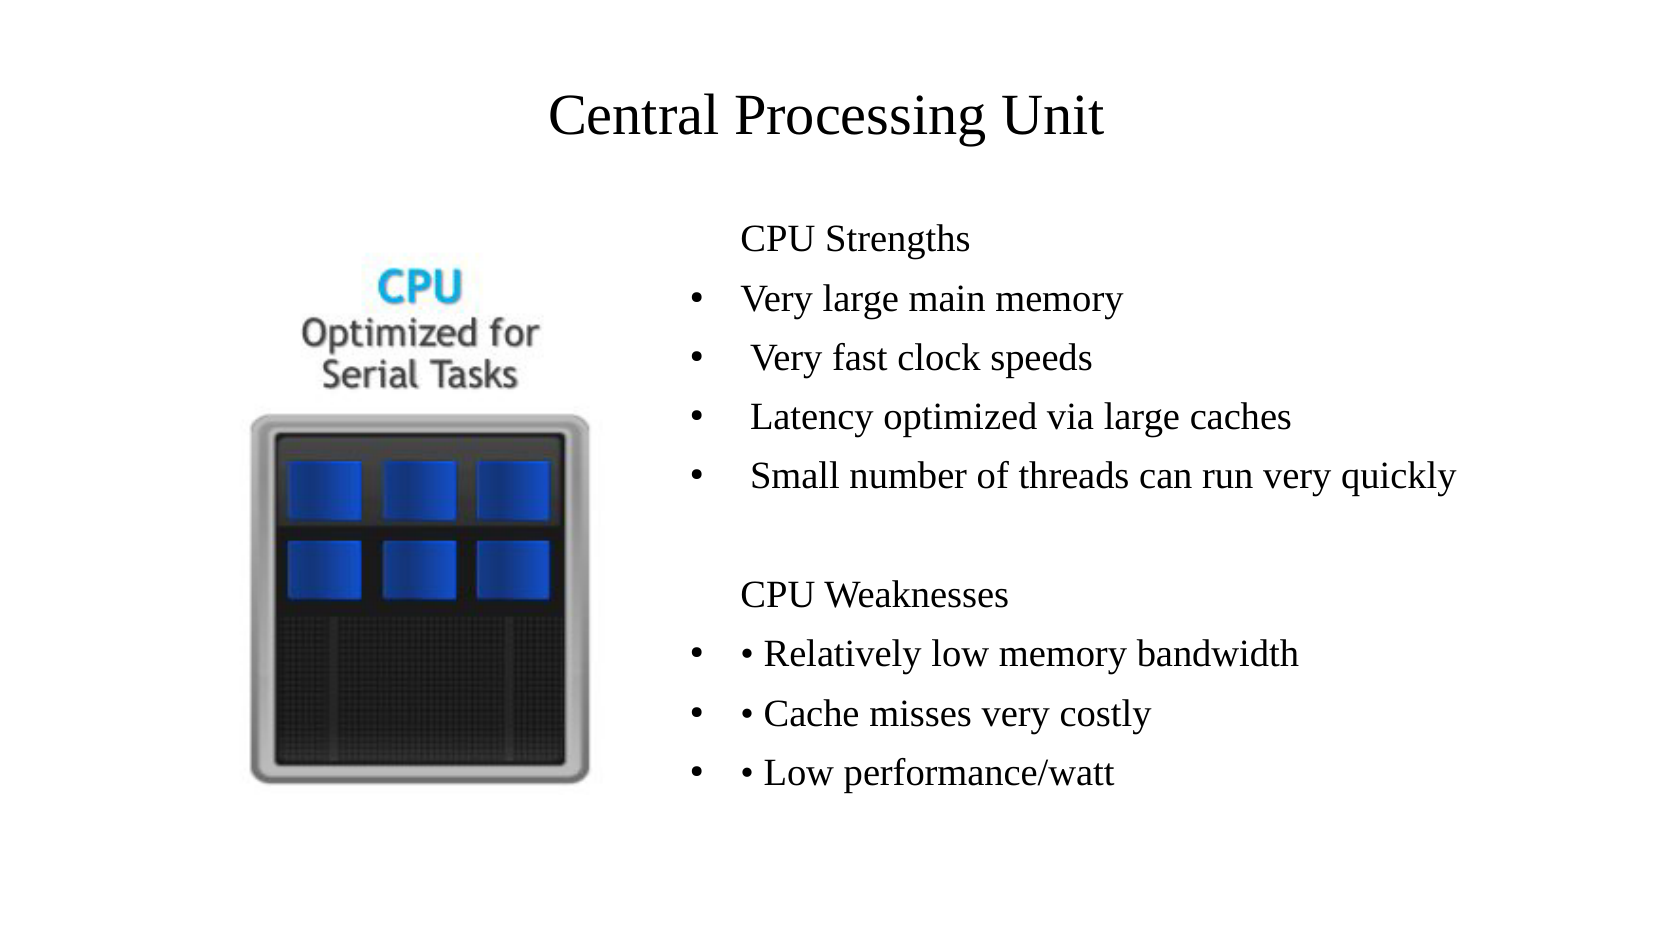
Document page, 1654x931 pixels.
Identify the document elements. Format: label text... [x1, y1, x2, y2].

title Central Processing Unit [82, 37, 1571, 193]
picture [180, 223, 616, 796]
list CPU Strengths Very large main memory Very fast clock speeds Latency optimized via large caches Small number of threads can run very quickly CPU Weaknesses • Relatively low memory bandwidth • Cache misses very costly • Low performance/watt [690, 217, 1572, 796]
